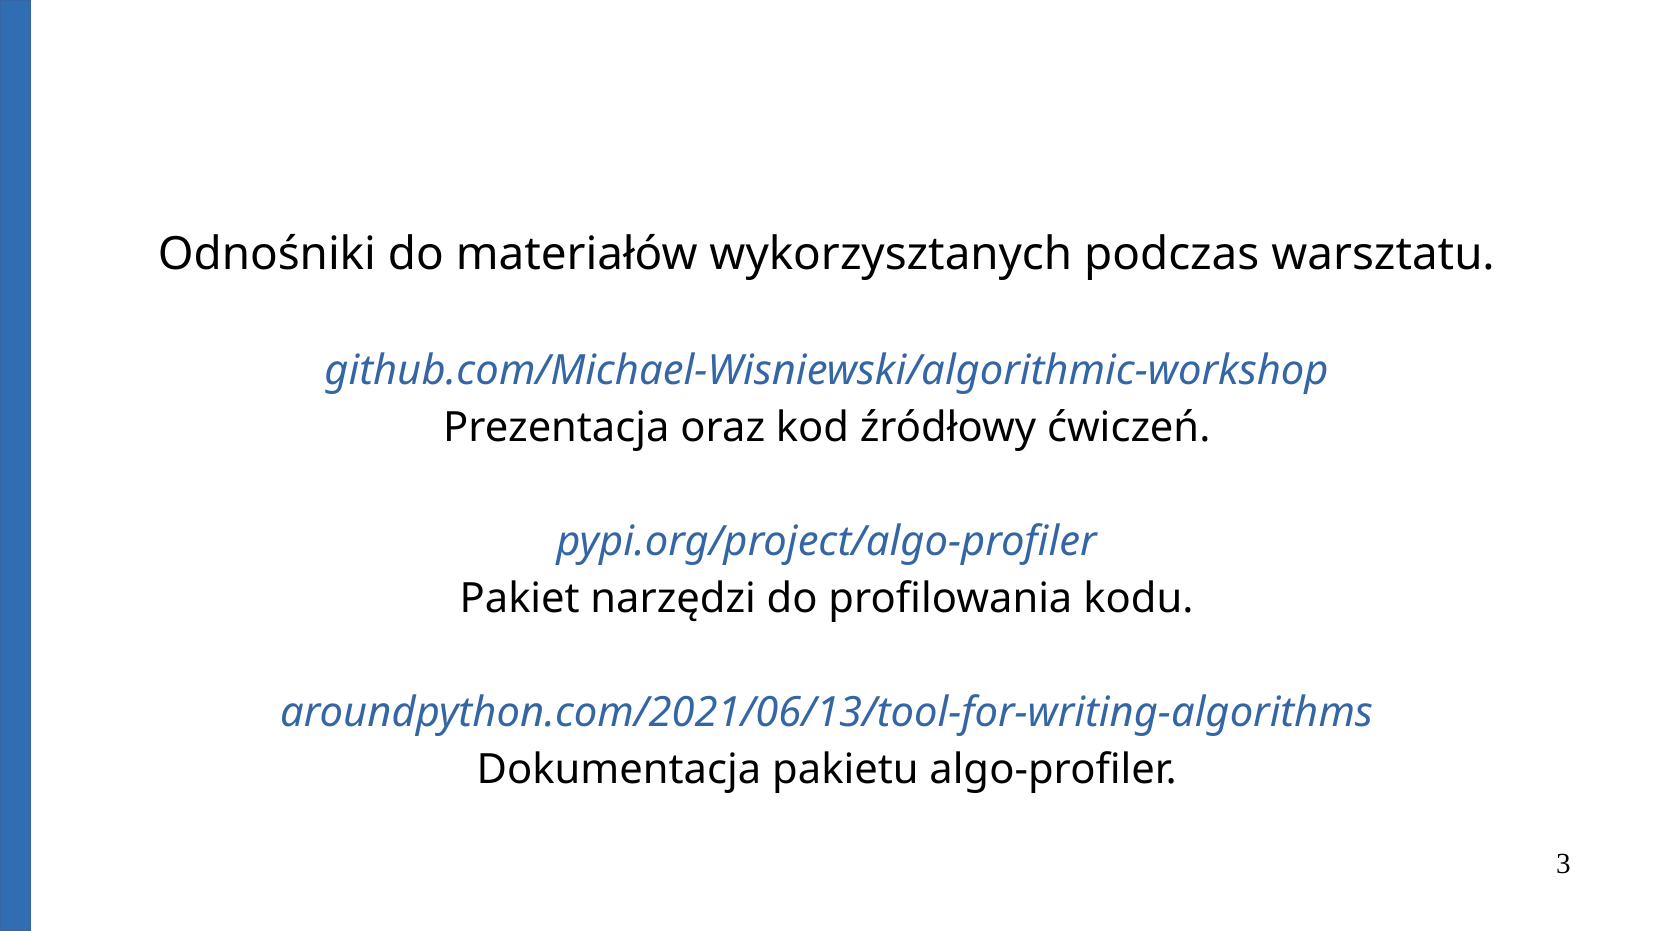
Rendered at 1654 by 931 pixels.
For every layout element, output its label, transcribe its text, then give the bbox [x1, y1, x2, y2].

text_box [0, 0, 31, 931]
text_box Odnośniki do materiałów wykorzysztanych podczas warsztatu. github.com/Michael-Wisniewski/algorithmic-workshop Prezentacja oraz kod źródłowy ćwiczeń. pypi.org/project/algo-profiler Pakiet narzędzi do profilowania kodu. aroundpython.com/2021/06/13/tool-for-writing-algorithms Dokumentacja pakietu algo-profiler. [58, 212, 1596, 858]
